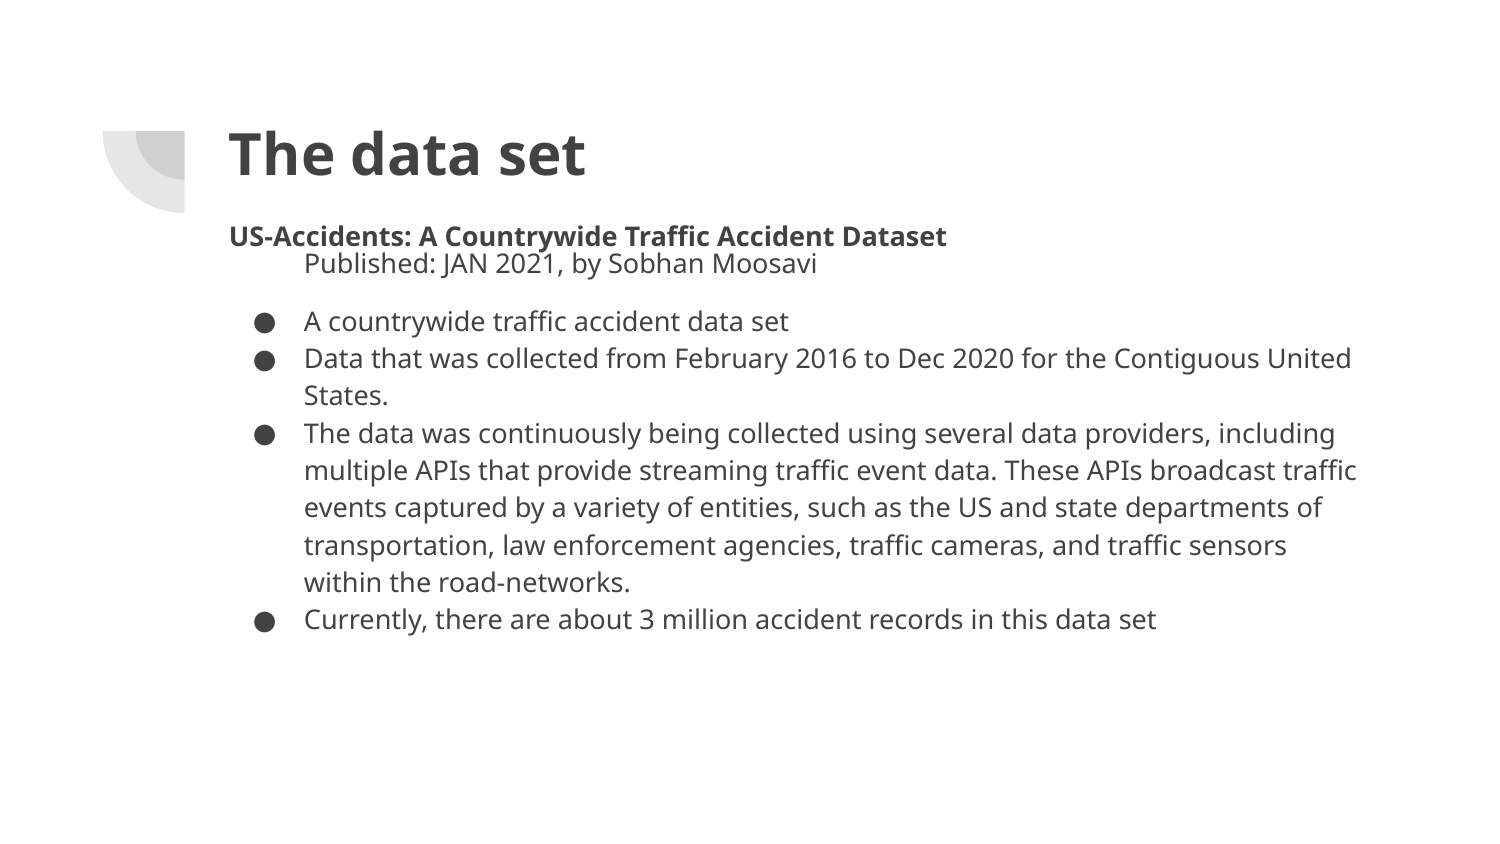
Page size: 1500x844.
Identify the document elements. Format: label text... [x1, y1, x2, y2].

title The data set [213, 98, 1368, 230]
list US-Accidents: A Countrywide Traffic Accident Dataset Published: JAN 2021, by Sobhan Moosavi A countrywide traffic accident data set Data that was collected from February 2016 to Dec 2020 for the Contiguous United States. The data was continuously being collected using several data providers, including multiple APIs that provide streaming traffic event data. These APIs broadcast traffic events captured by a variety of entities, such as the US and state departments of transportation, law enforcement agencies, traffic cameras, and traffic sensors within the road-networks. Currently, there are about 3 million accident records in this data set [213, 230, 1383, 744]
